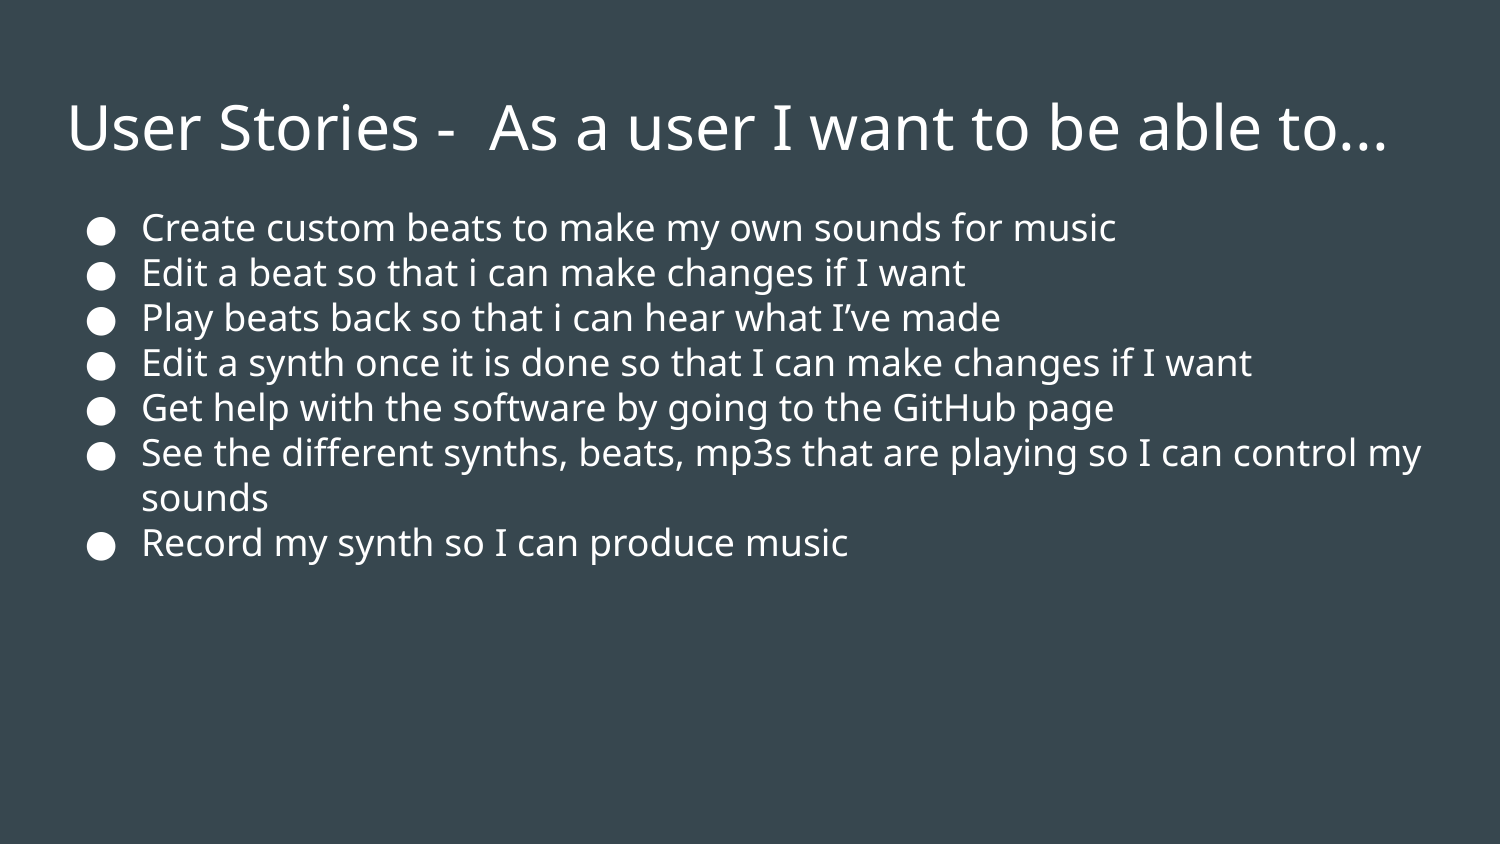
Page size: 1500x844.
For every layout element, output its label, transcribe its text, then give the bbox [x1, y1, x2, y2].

text_box Create custom beats to make my own sounds for music Edit a beat so that i can make changes if I want Play beats back so that i can hear what I’ve made Edit a synth once it is done so that I can make changes if I want Get help with the software by going to the GitHub page See the different synths, beats, mp3s that are playing so I can control my sounds Record my synth so I can produce music [51, 189, 1449, 750]
text_box User Stories - As a user I want to be able to... [51, 72, 1449, 167]
